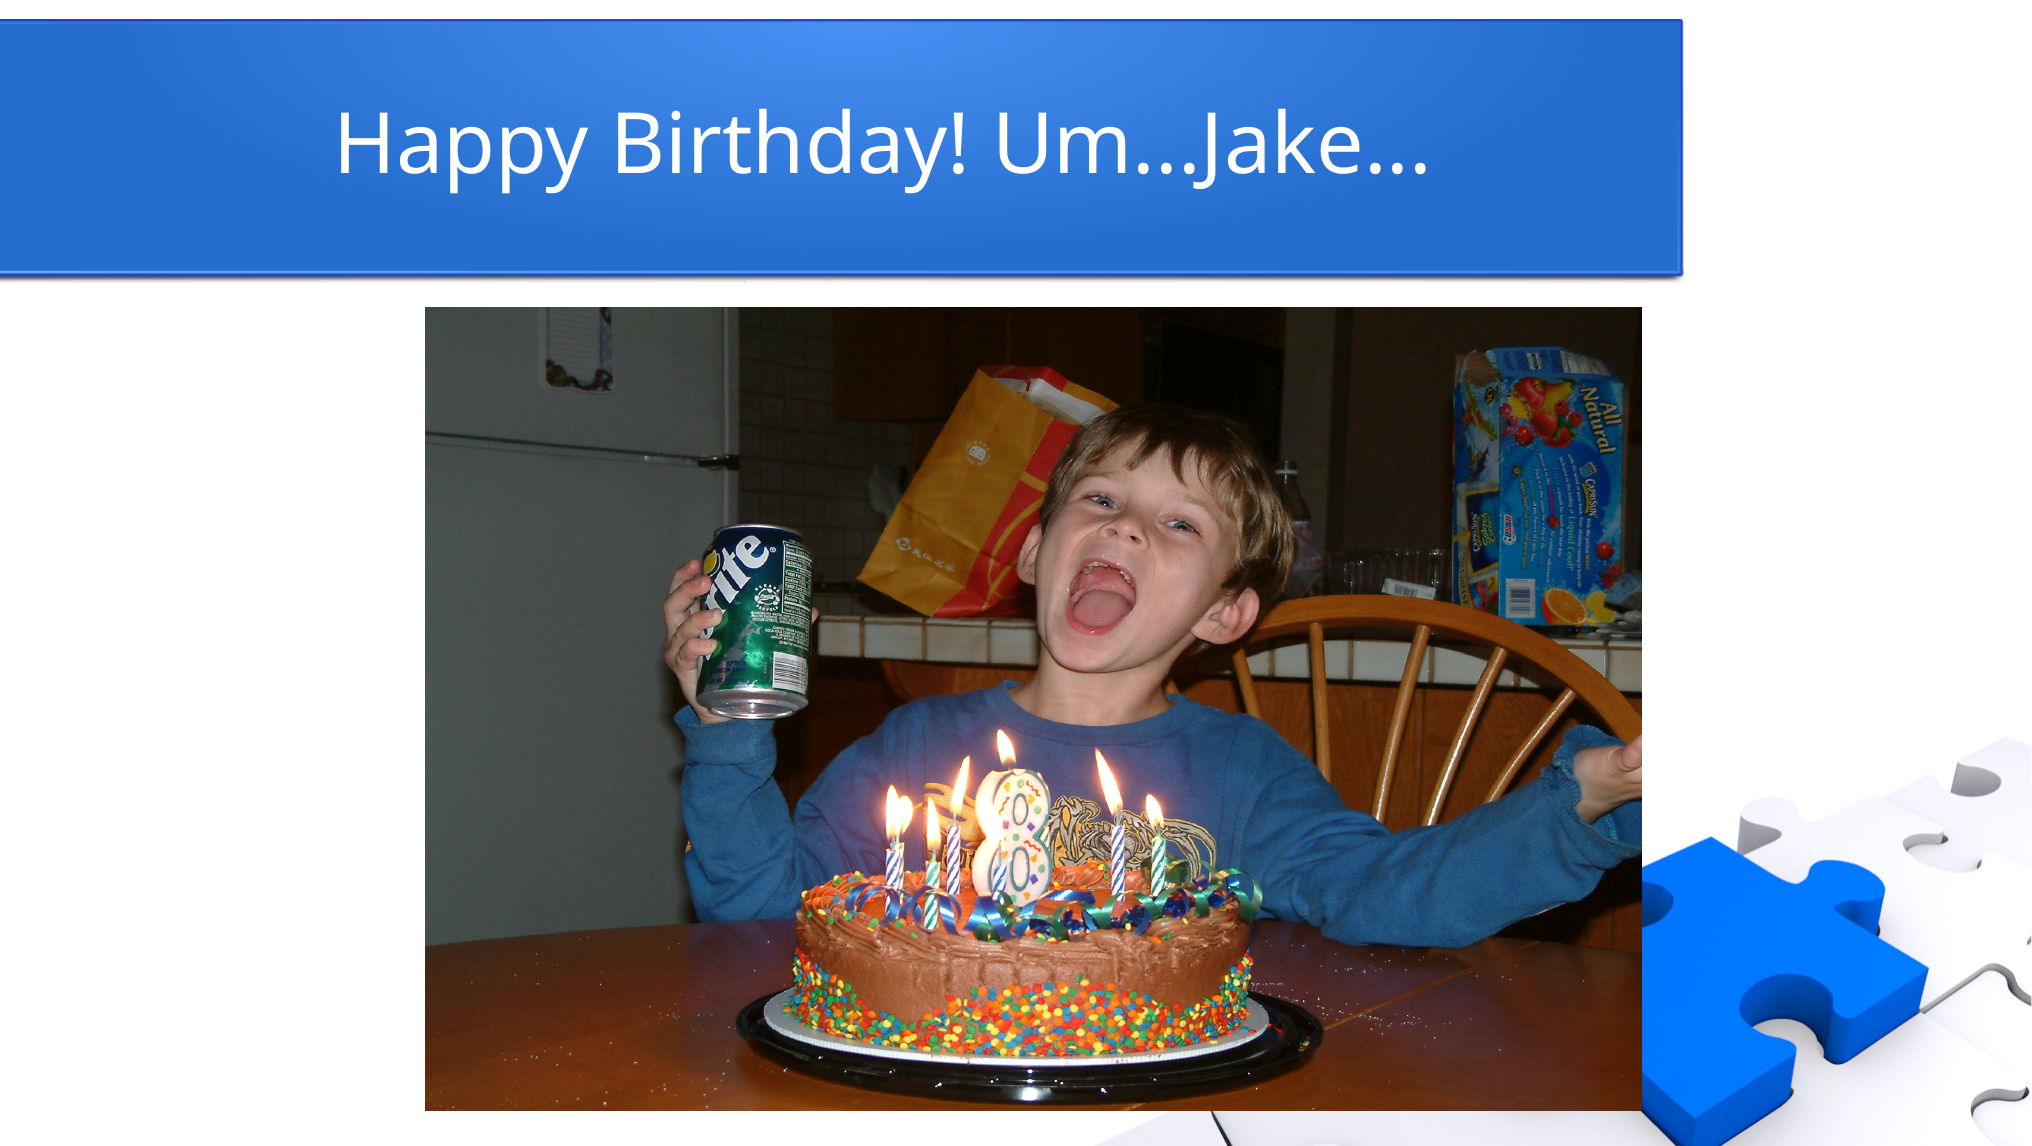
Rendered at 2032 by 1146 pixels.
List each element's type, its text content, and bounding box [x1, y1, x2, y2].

picture [0, 19, 1689, 284]
picture [425, 307, 2032, 1146]
title Happy Birthday! Um...Jake... [101, 45, 1666, 237]
